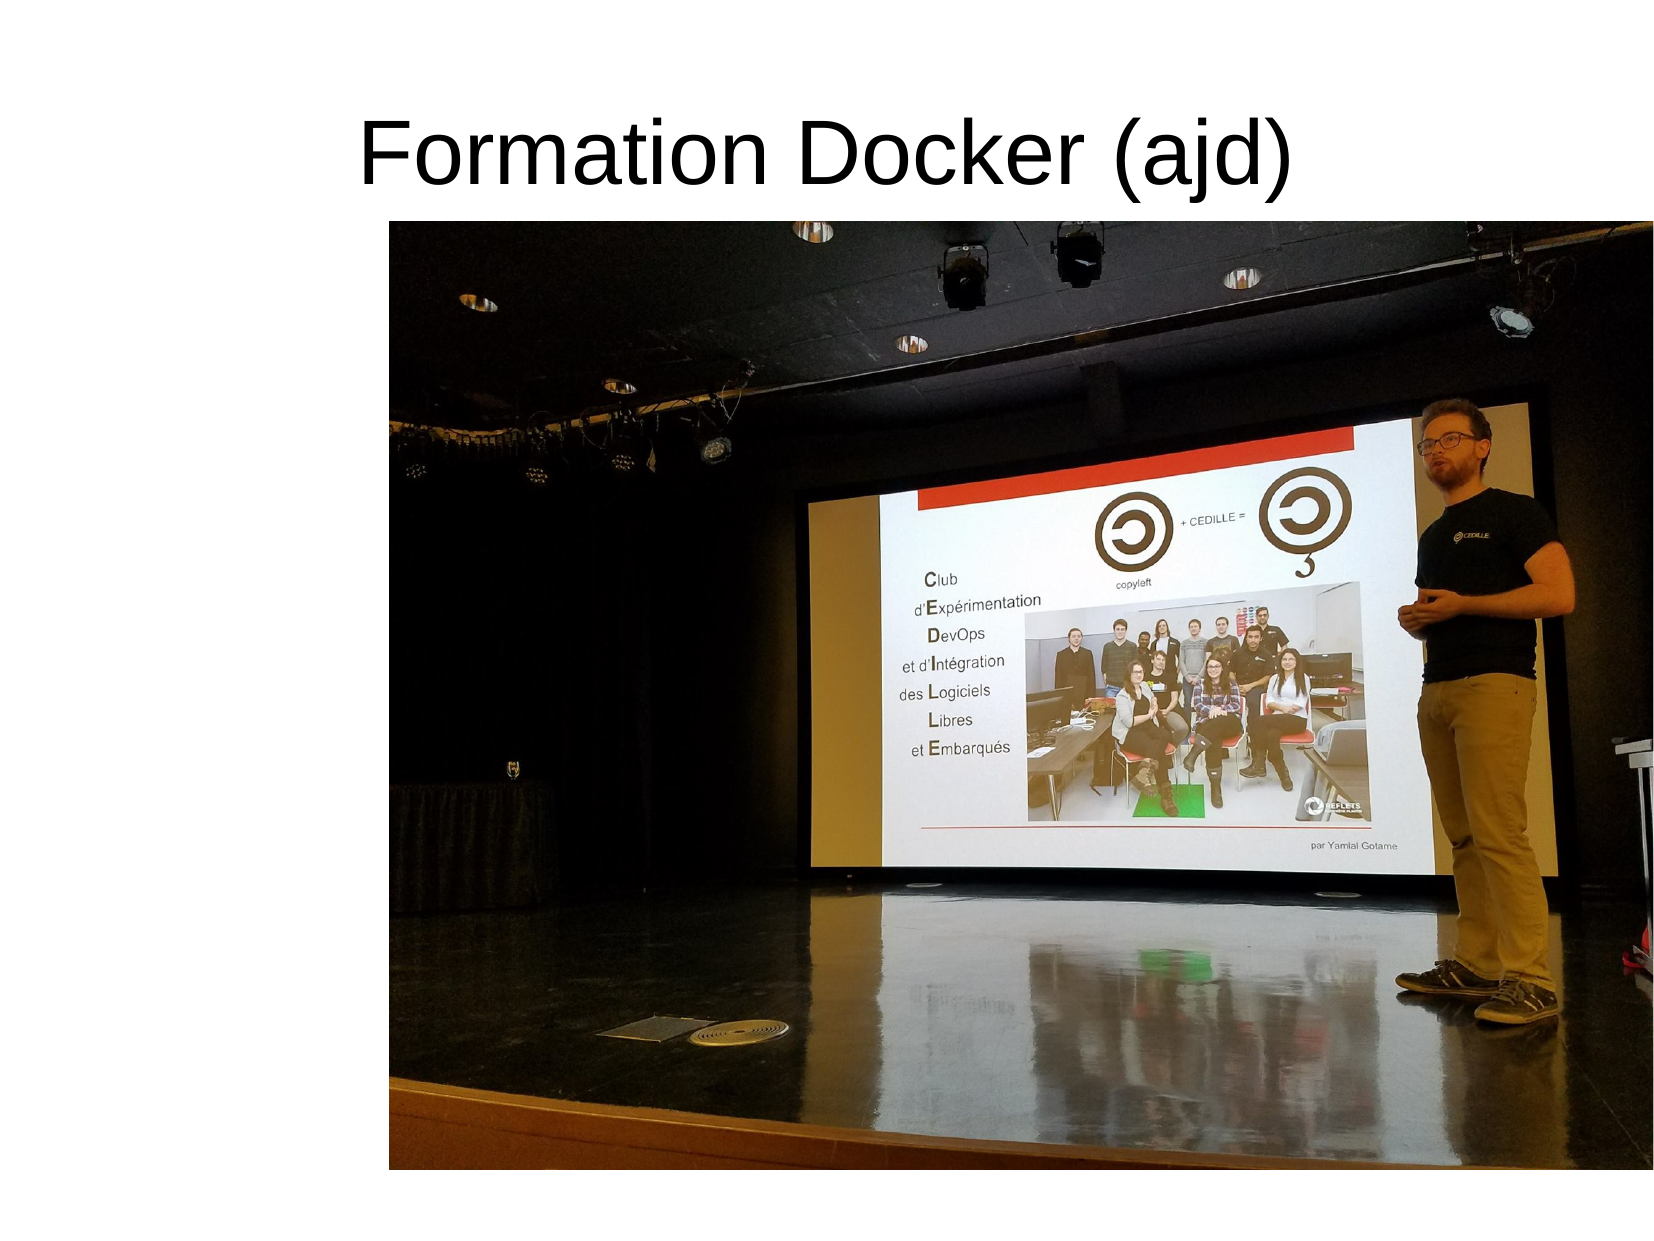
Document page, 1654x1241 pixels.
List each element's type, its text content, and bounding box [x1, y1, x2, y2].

title Formation Docker (ajd) [82, 49, 1571, 257]
picture [389, 221, 1654, 1170]
